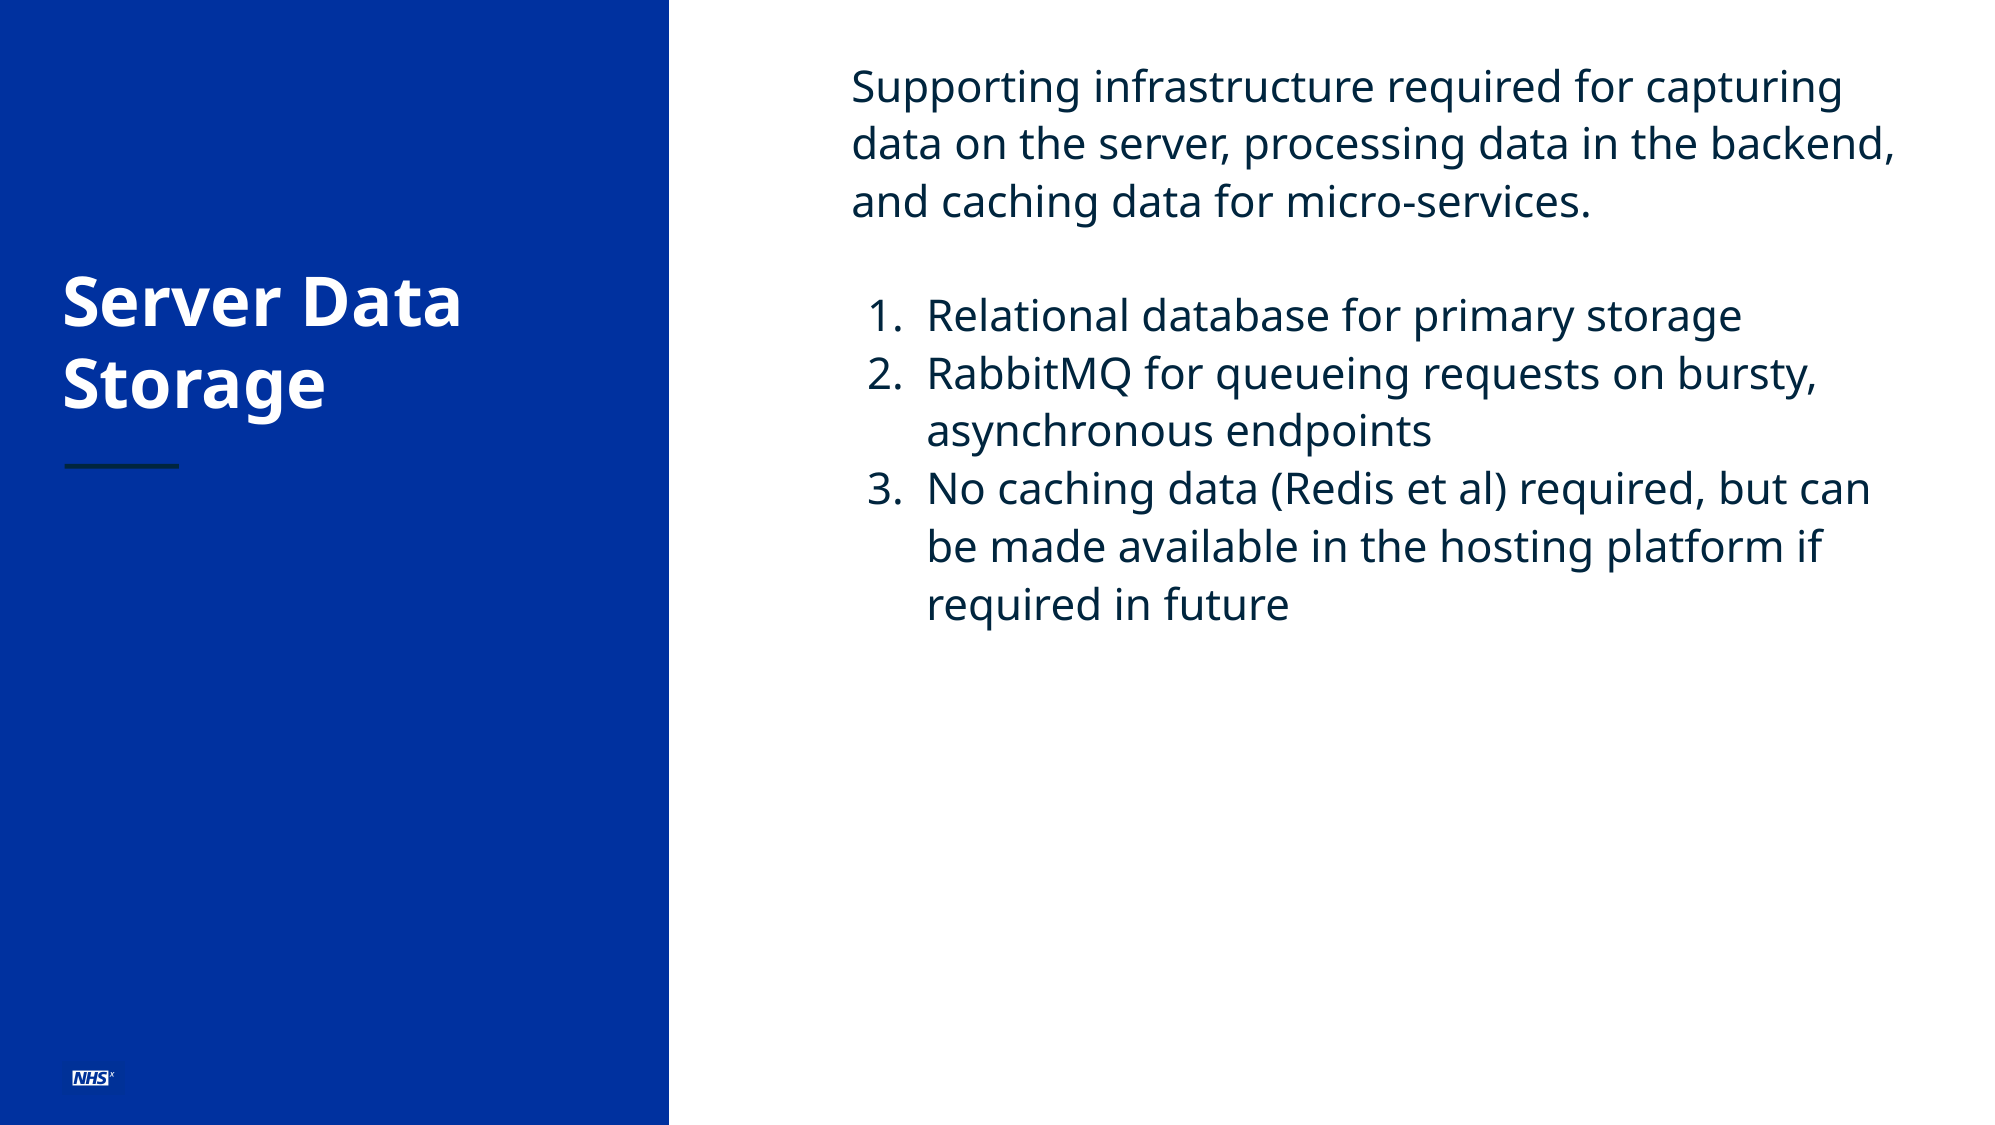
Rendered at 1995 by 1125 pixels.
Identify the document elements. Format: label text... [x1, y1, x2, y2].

list Supporting infrastructure required for capturing data on the server, processing data in the backend, and caching data for micro-services. Relational database for primary storage RabbitMQ for queueing requests on bursty, asynchronous endpoints No caching data (Redis et al) required, but can be made available in the hosting platform if required in future [831, 33, 1933, 1022]
title Server Data Storage [42, 120, 643, 443]
picture [62, 1061, 125, 1095]
